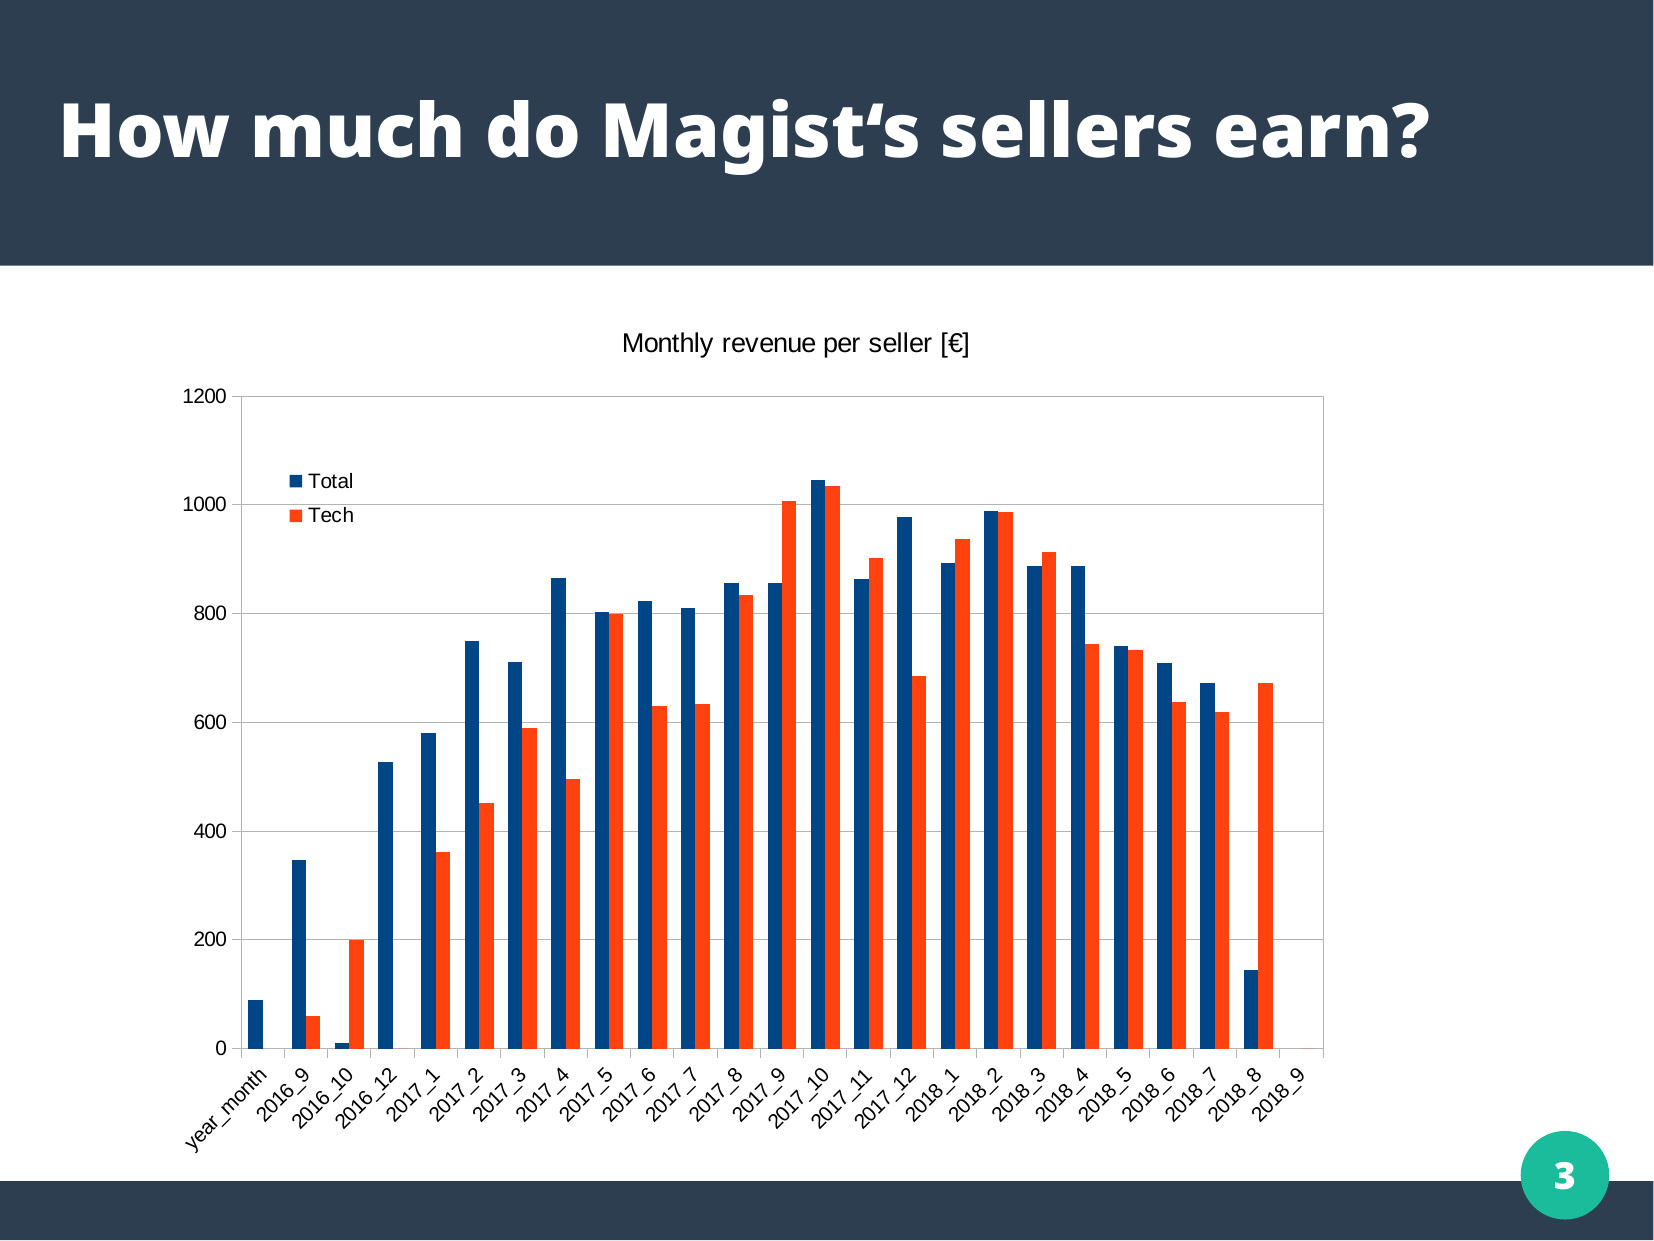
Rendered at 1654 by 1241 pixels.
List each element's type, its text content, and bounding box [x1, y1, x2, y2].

title How much do Magist‘s sellers earn? [59, 49, 1595, 207]
chart [153, 295, 1439, 1173]
